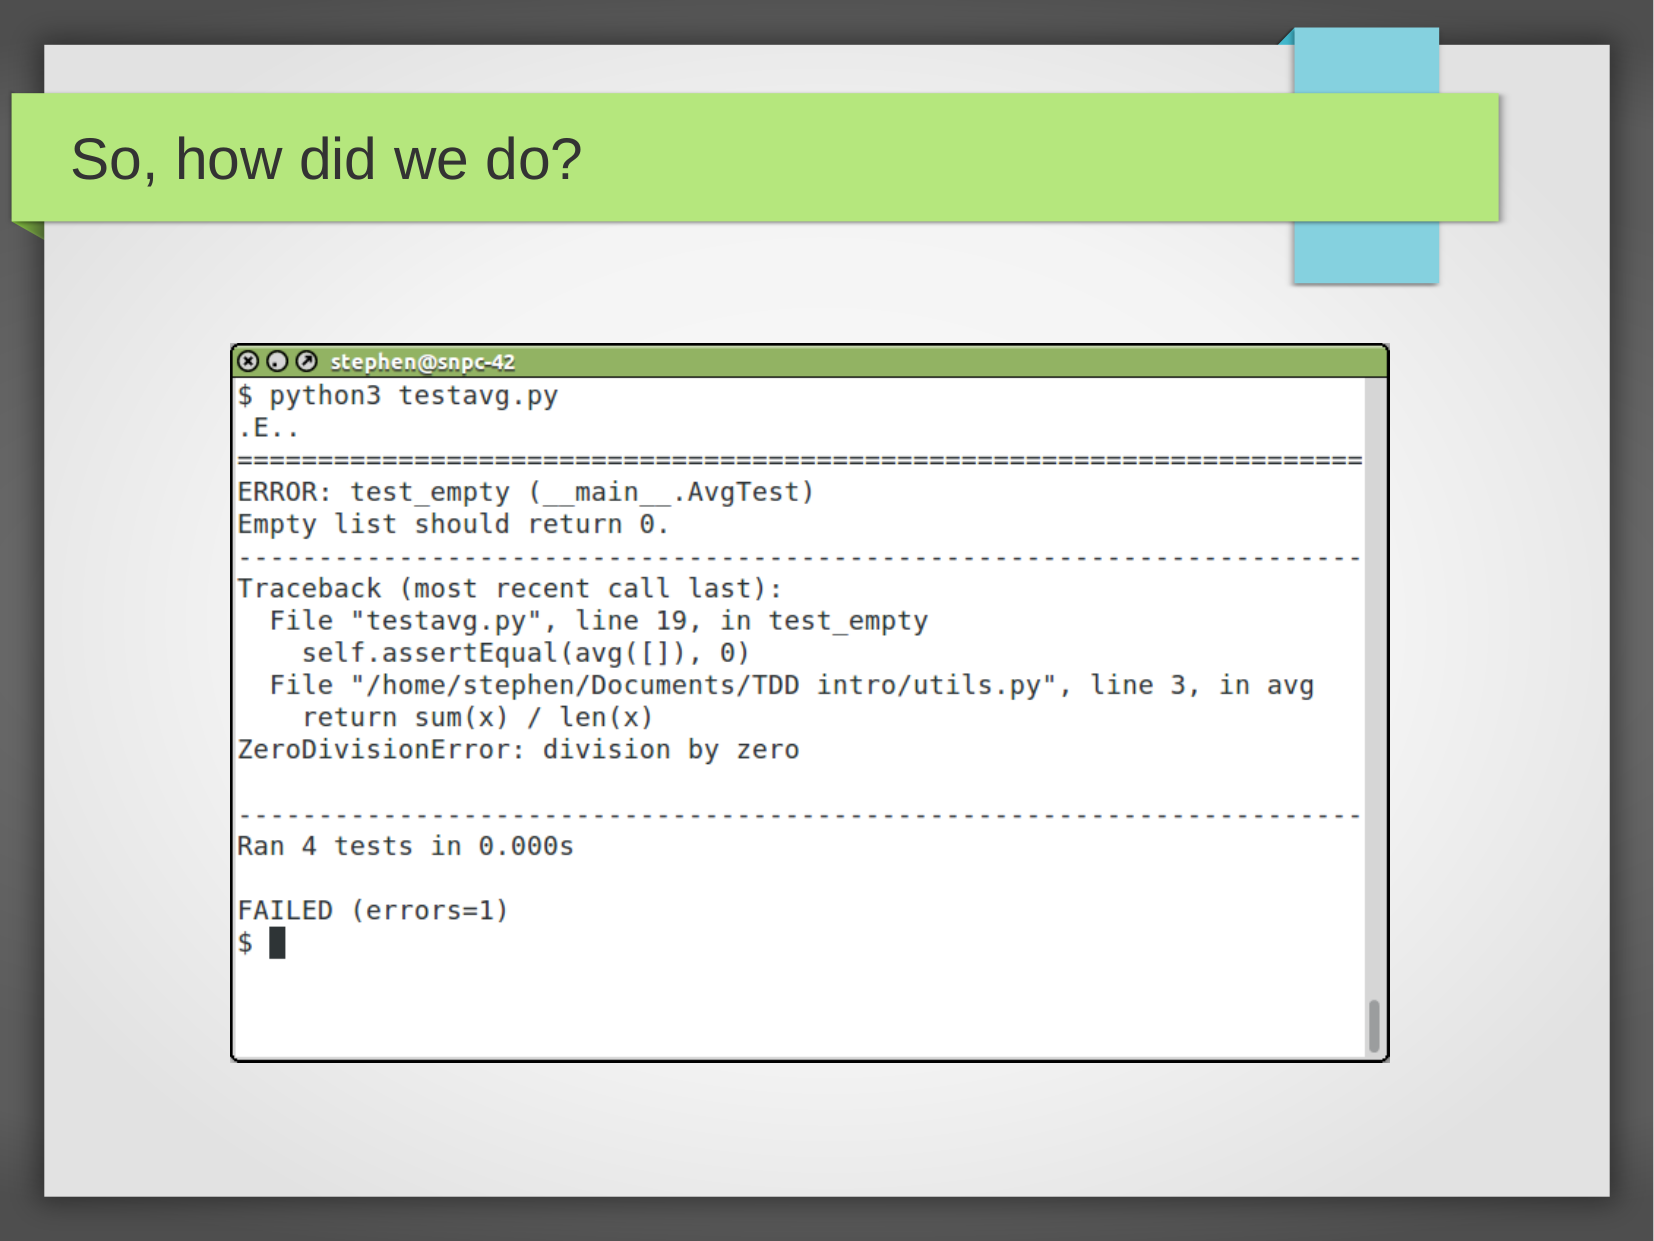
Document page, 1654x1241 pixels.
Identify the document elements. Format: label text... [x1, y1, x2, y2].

picture [0, 0, 1654, 1241]
title So, how did we do? [70, 106, 1229, 213]
